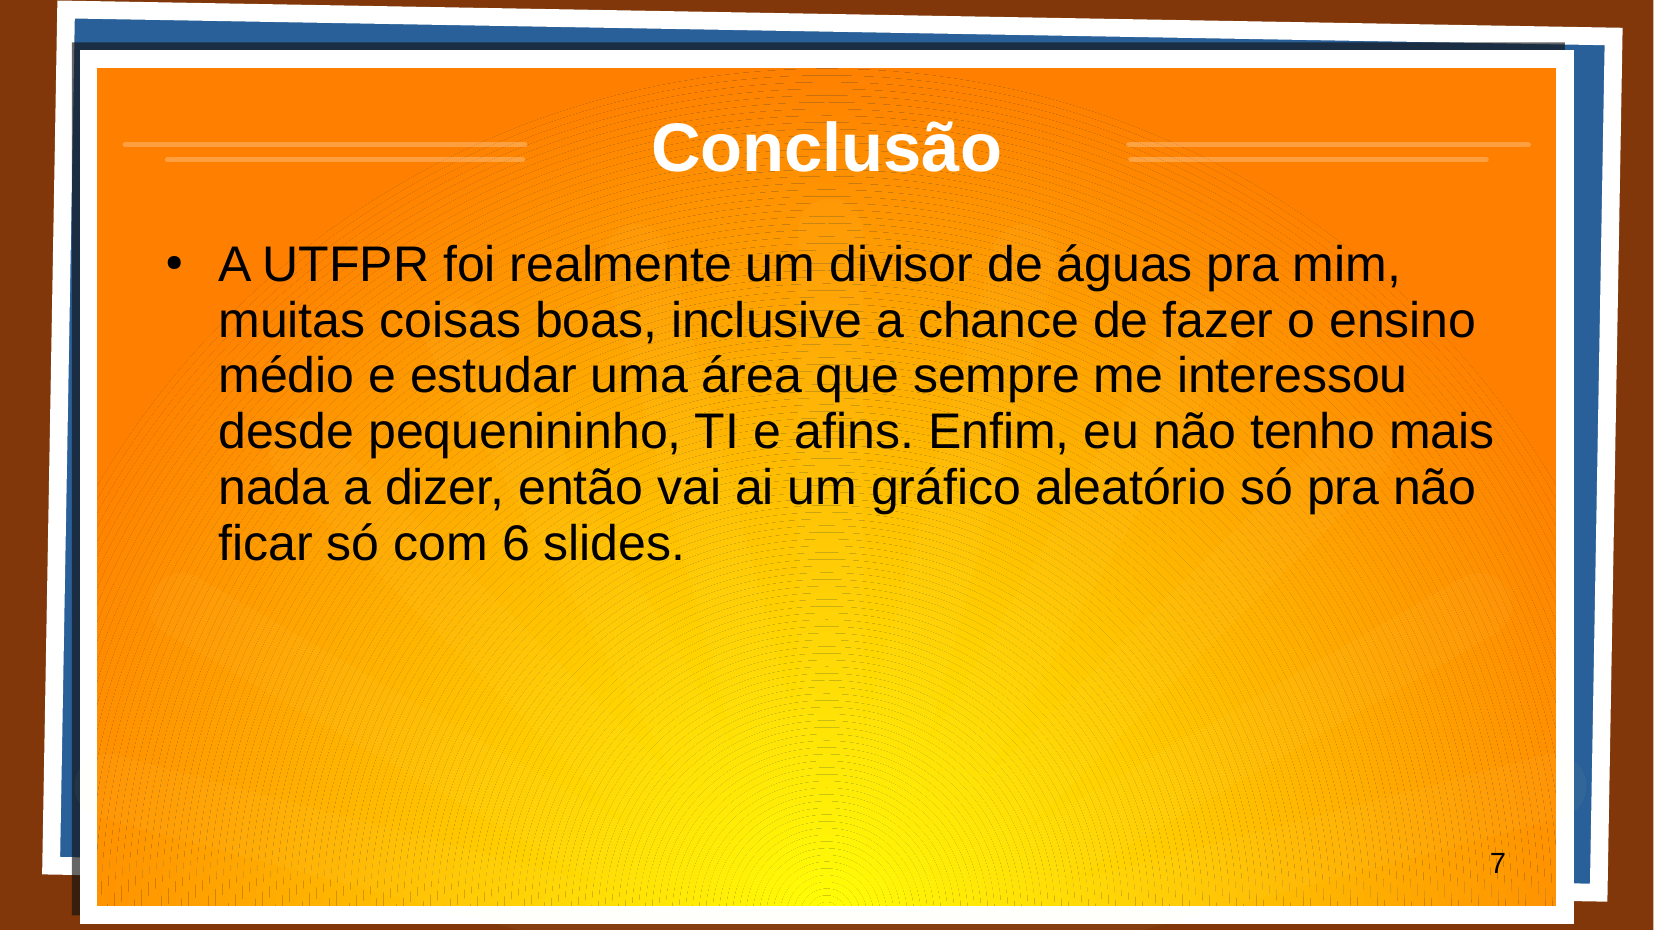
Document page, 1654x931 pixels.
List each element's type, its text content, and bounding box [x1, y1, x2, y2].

list A UTFPR foi realmente um divisor de águas pra mim, muitas coisas boas, inclusive a chance de fazer o ensino médio e estudar uma área que sempre me interessou desde pequenininho, TI e afins. Enfim, eu não tenho mais nada a dizer, então vai ai um gráfico aleatório só pra não ficar só com 6 slides. [147, 236, 1506, 827]
title Conclusão [531, 73, 1123, 222]
